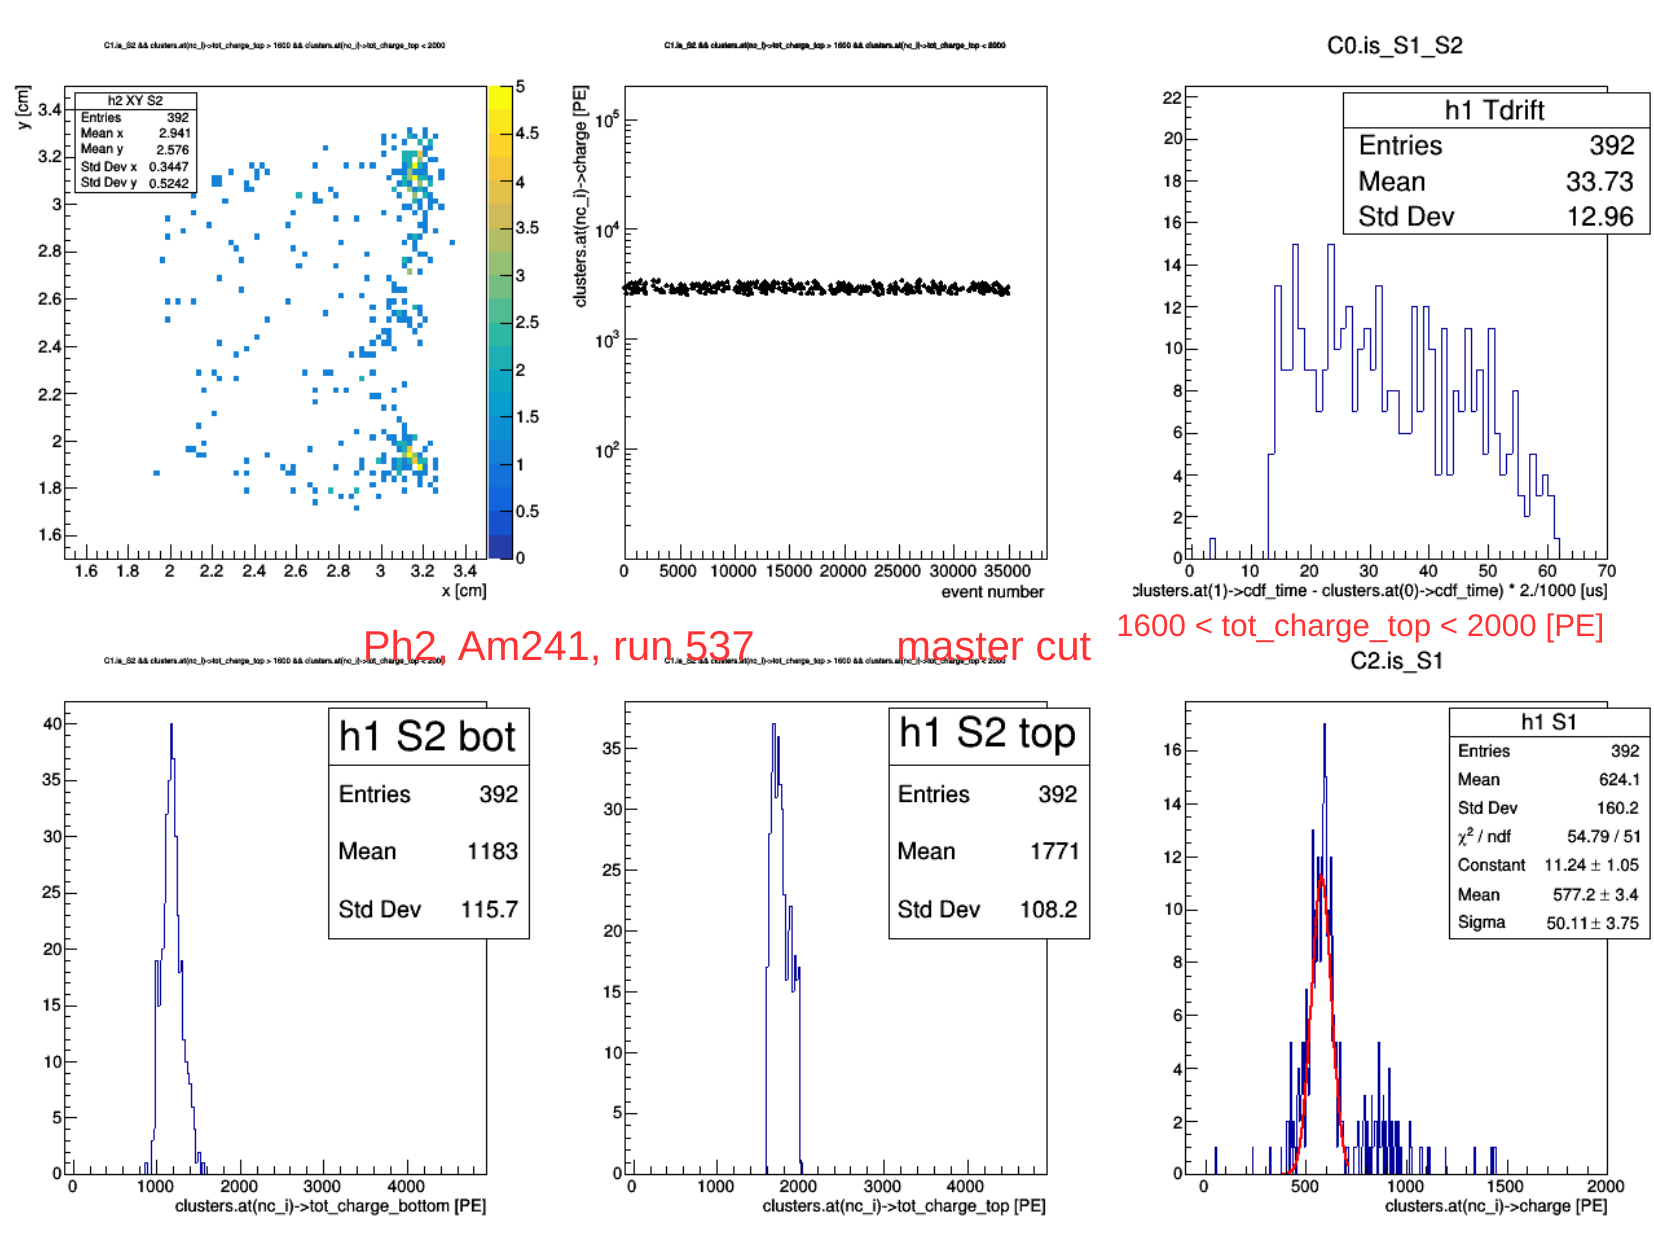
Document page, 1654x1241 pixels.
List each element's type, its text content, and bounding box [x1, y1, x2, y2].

text_box Ph2, Am241, run 537 [218, 615, 653, 751]
text_box master cut [653, 615, 1336, 751]
picture [6, 25, 1654, 1222]
text_box 1600 < tot_charge_top < 2000 [PE] [1079, 600, 1643, 736]
